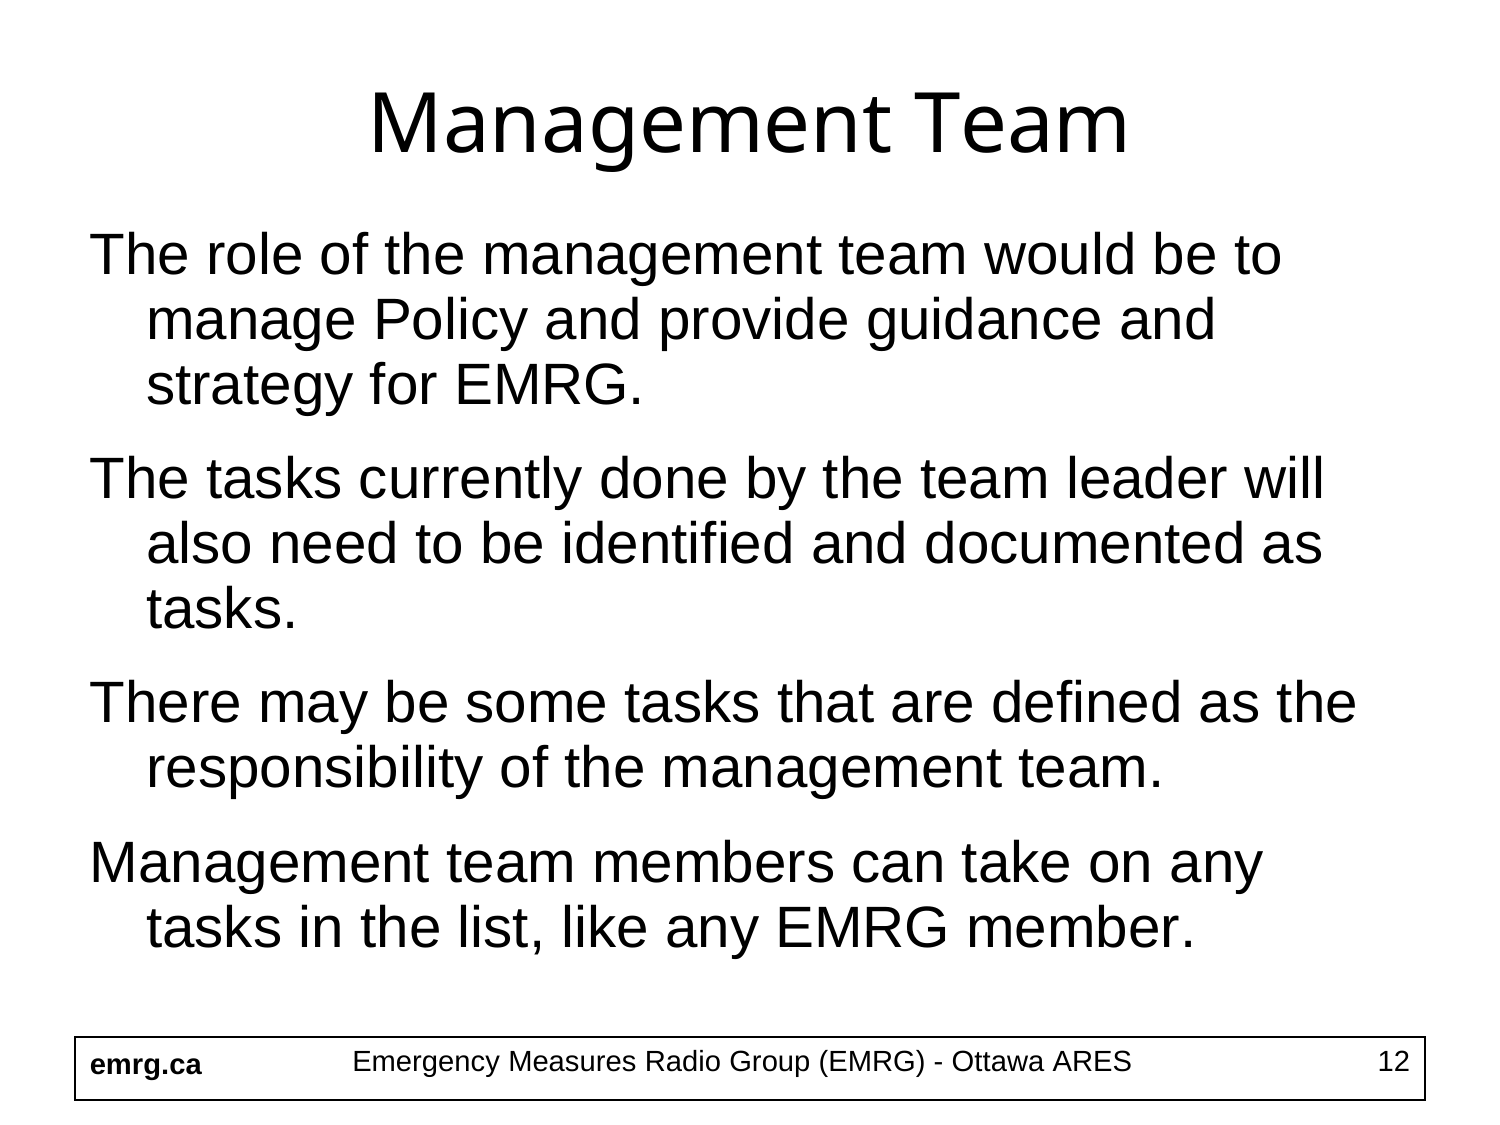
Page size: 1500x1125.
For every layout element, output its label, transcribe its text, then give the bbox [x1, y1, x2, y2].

list The role of the management team would be to manage Policy and provide guidance and strategy for EMRG. The tasks currently done by the team leader will also need to be identified and documented as tasks. There may be some tasks that are defined as the responsibility of the management team. Management team members can take on any tasks in the list, like any EMRG member. [75, 214, 1426, 1035]
title Management Team [75, 26, 1426, 214]
